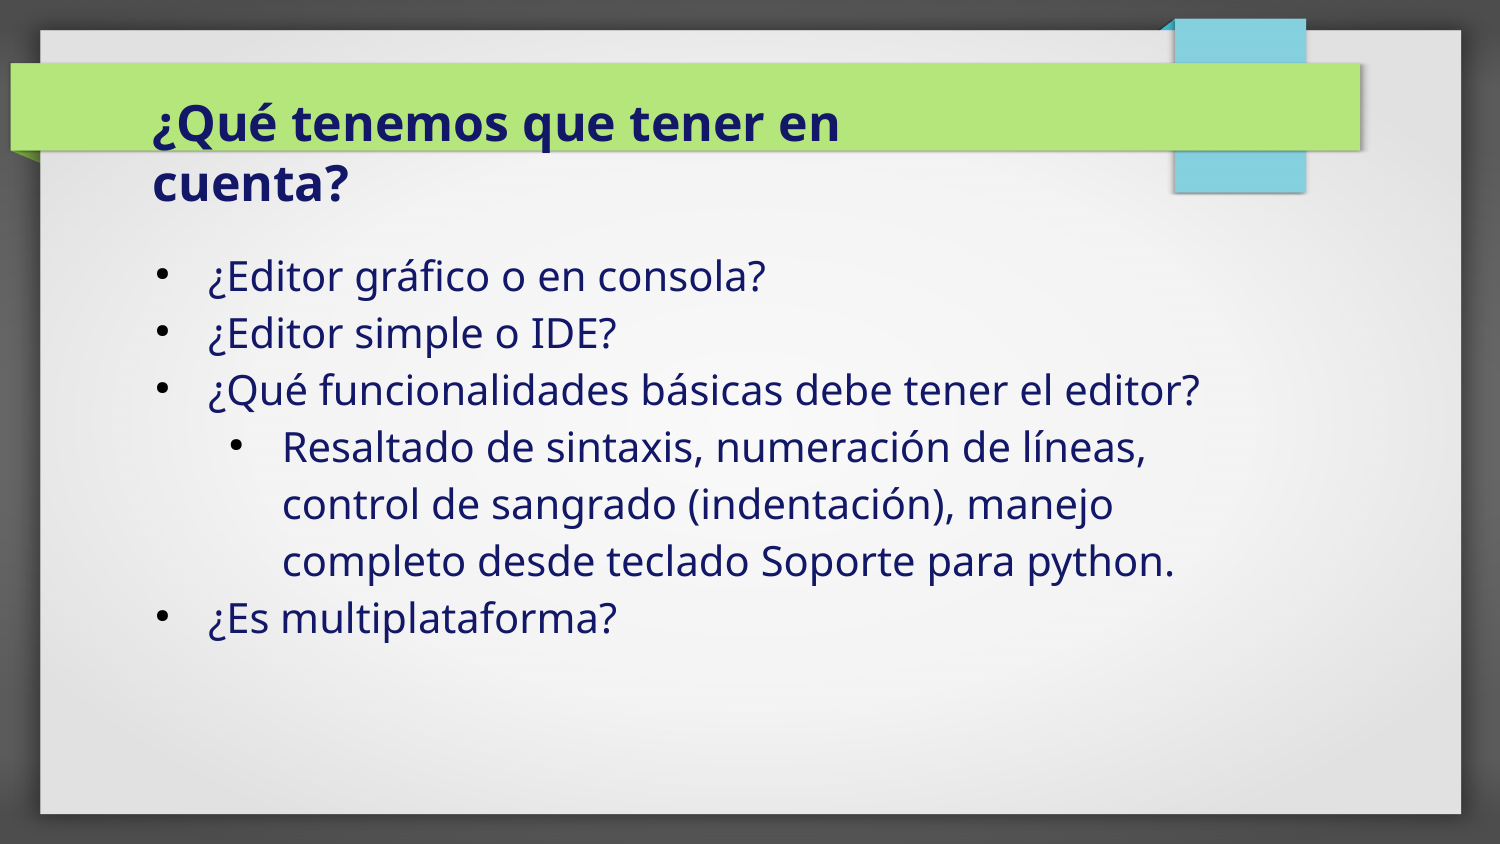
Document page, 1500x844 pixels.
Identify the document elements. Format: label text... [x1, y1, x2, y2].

list ¿Editor gráfico o en consola? ¿Editor simple o IDE? ¿Qué funcionalidades básicas debe tener el editor? Resaltado de sintaxis, numeración de líneas, control de sangrado (indentación), manejo completo desde teclado Soporte para python. ¿Es multiplataforma? [137, 246, 1229, 781]
title ¿Qué tenemos que tener en cuenta? [137, 146, 1011, 227]
picture [0, 0, 1500, 844]
